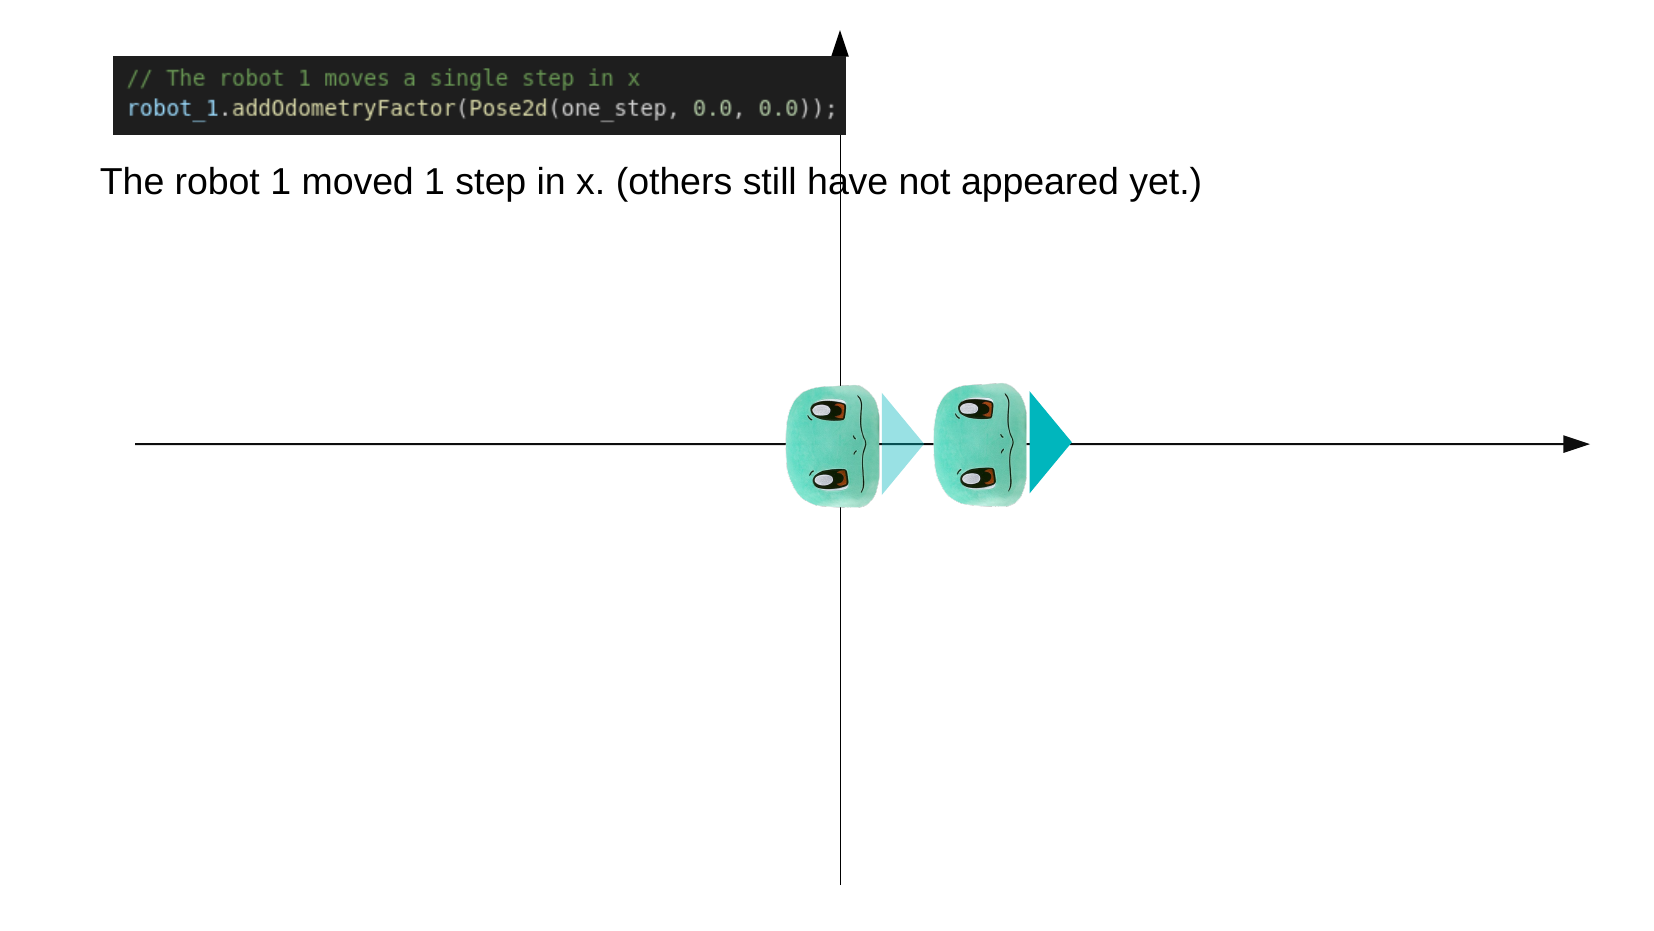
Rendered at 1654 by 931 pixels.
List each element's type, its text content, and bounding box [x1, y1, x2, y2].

text_box The robot 1 moved 1 step in x. (others still have not appeared yet.) [85, 153, 1219, 210]
text_box [881, 392, 900, 496]
text_box [1029, 391, 1072, 494]
picture [113, 56, 846, 135]
picture [752, 365, 1058, 526]
